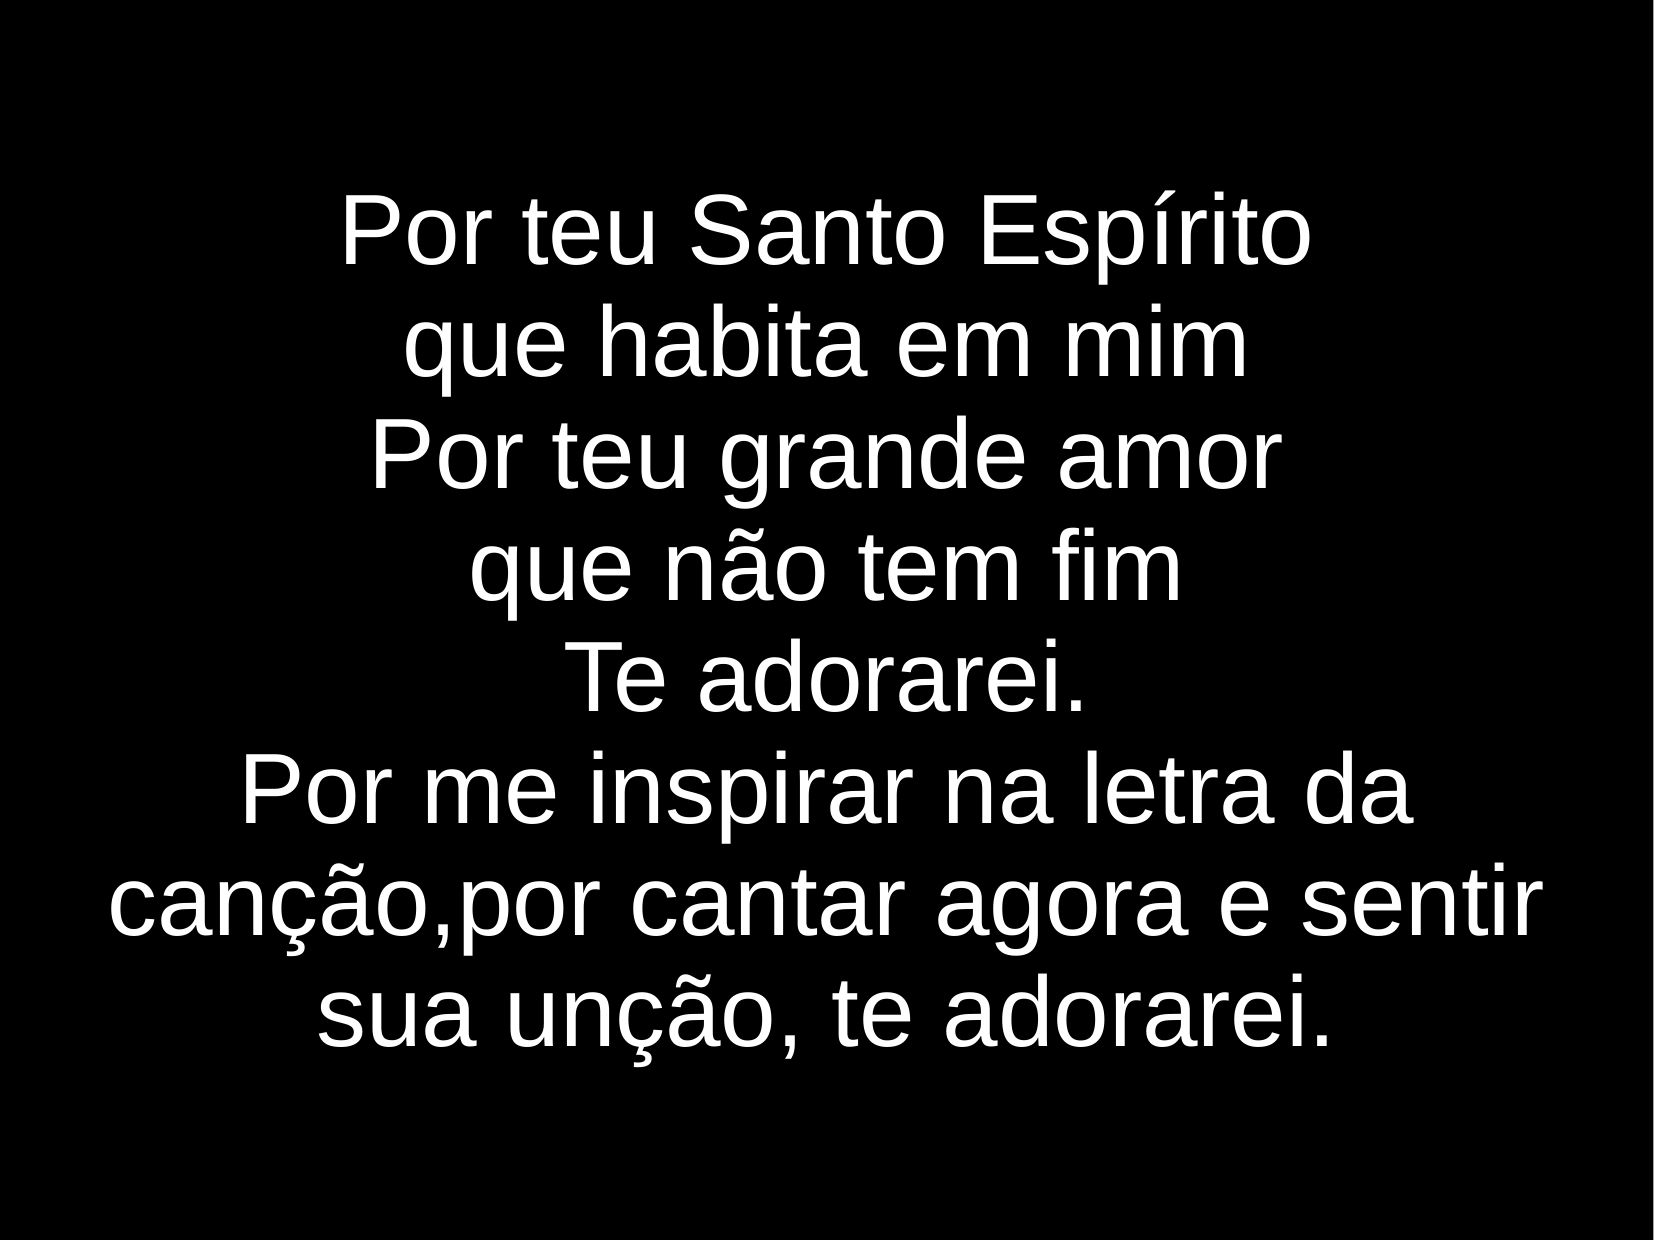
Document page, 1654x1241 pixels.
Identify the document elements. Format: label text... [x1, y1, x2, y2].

subtitle Por teu Santo Espírito que habita em mim Por teu grande amor que não tem fim Te adorarei. Por me inspirar na letra da canção,por cantar agora e sentir sua unção, te adorarei. [82, 49, 1571, 1193]
